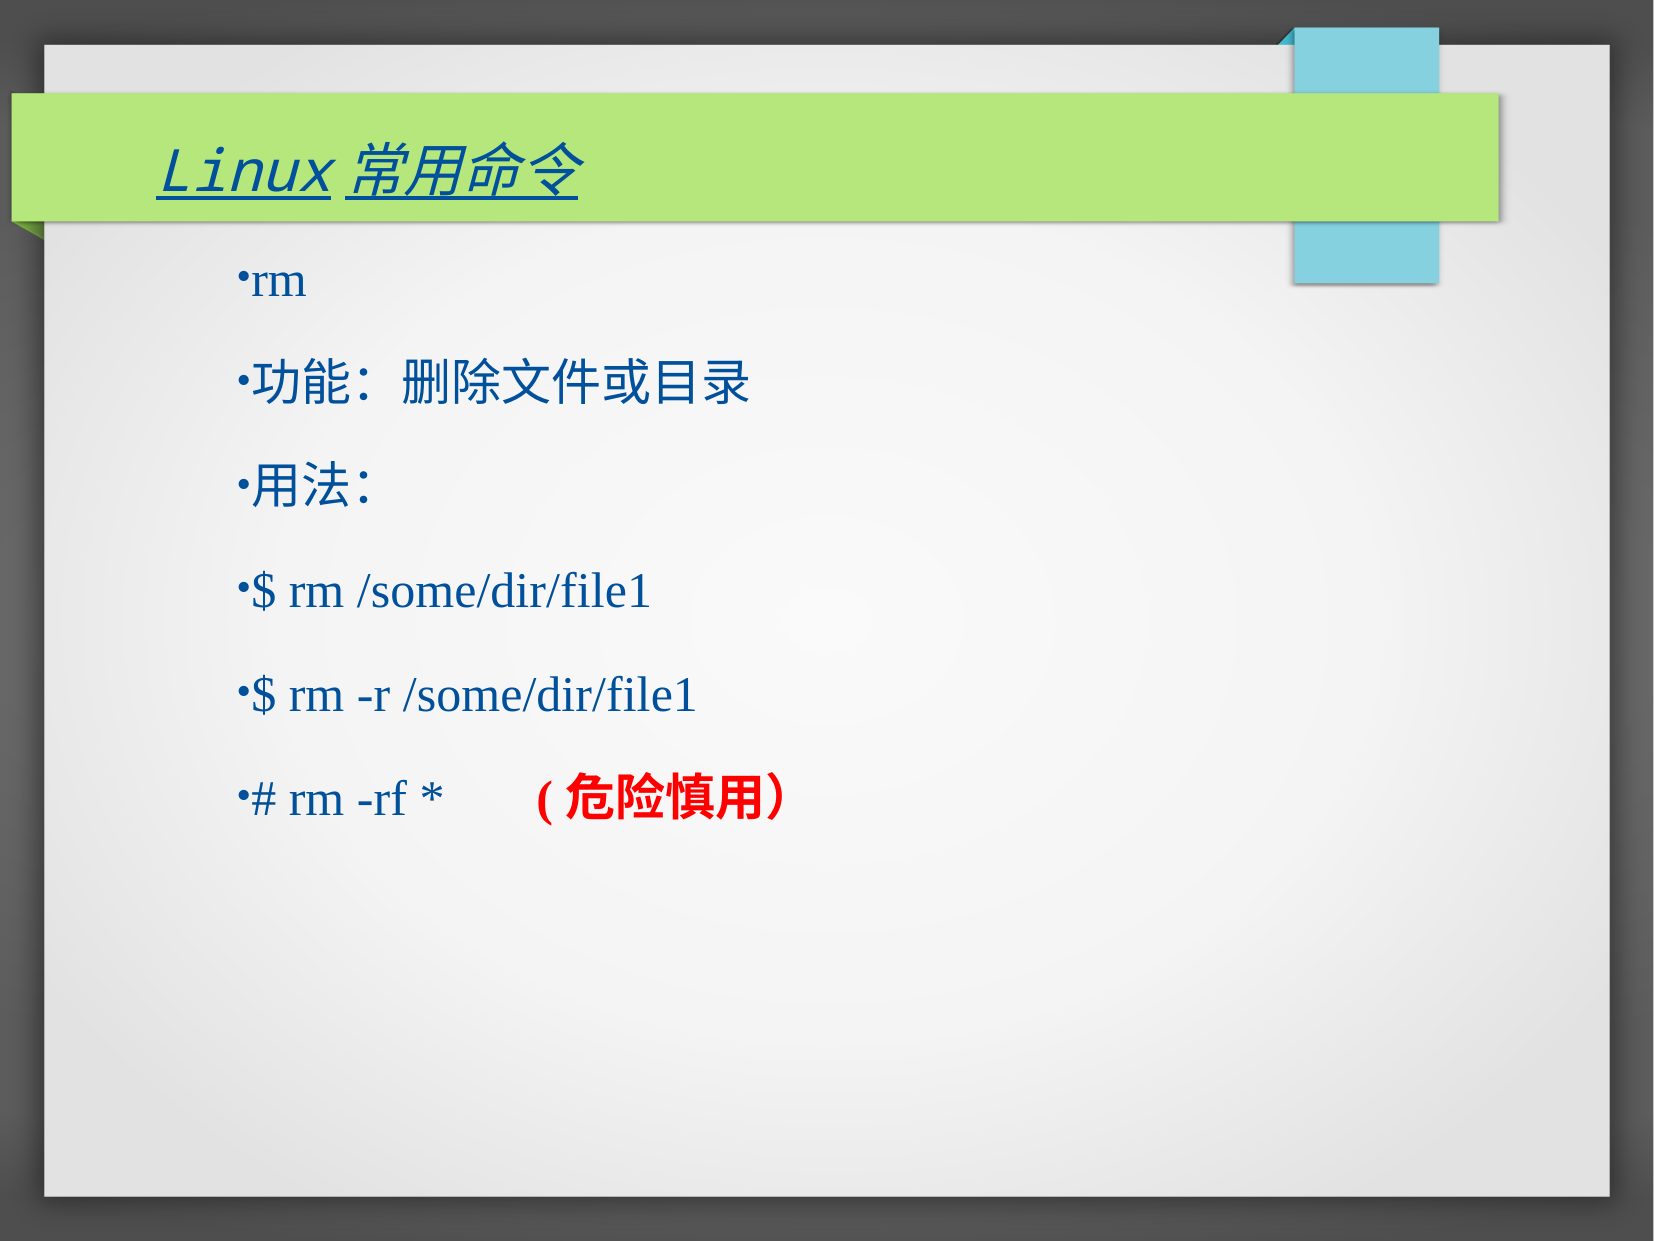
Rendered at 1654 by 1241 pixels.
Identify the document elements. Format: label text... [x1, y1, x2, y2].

picture [0, 0, 1654, 1241]
text_box Linux常用命令 rm 功能：删除文件或目录 用法： $ rm /some/dir/file1 $ rm -r /some/dir/file1 # rm -rf * (危险慎用） [71, 125, 1595, 833]
